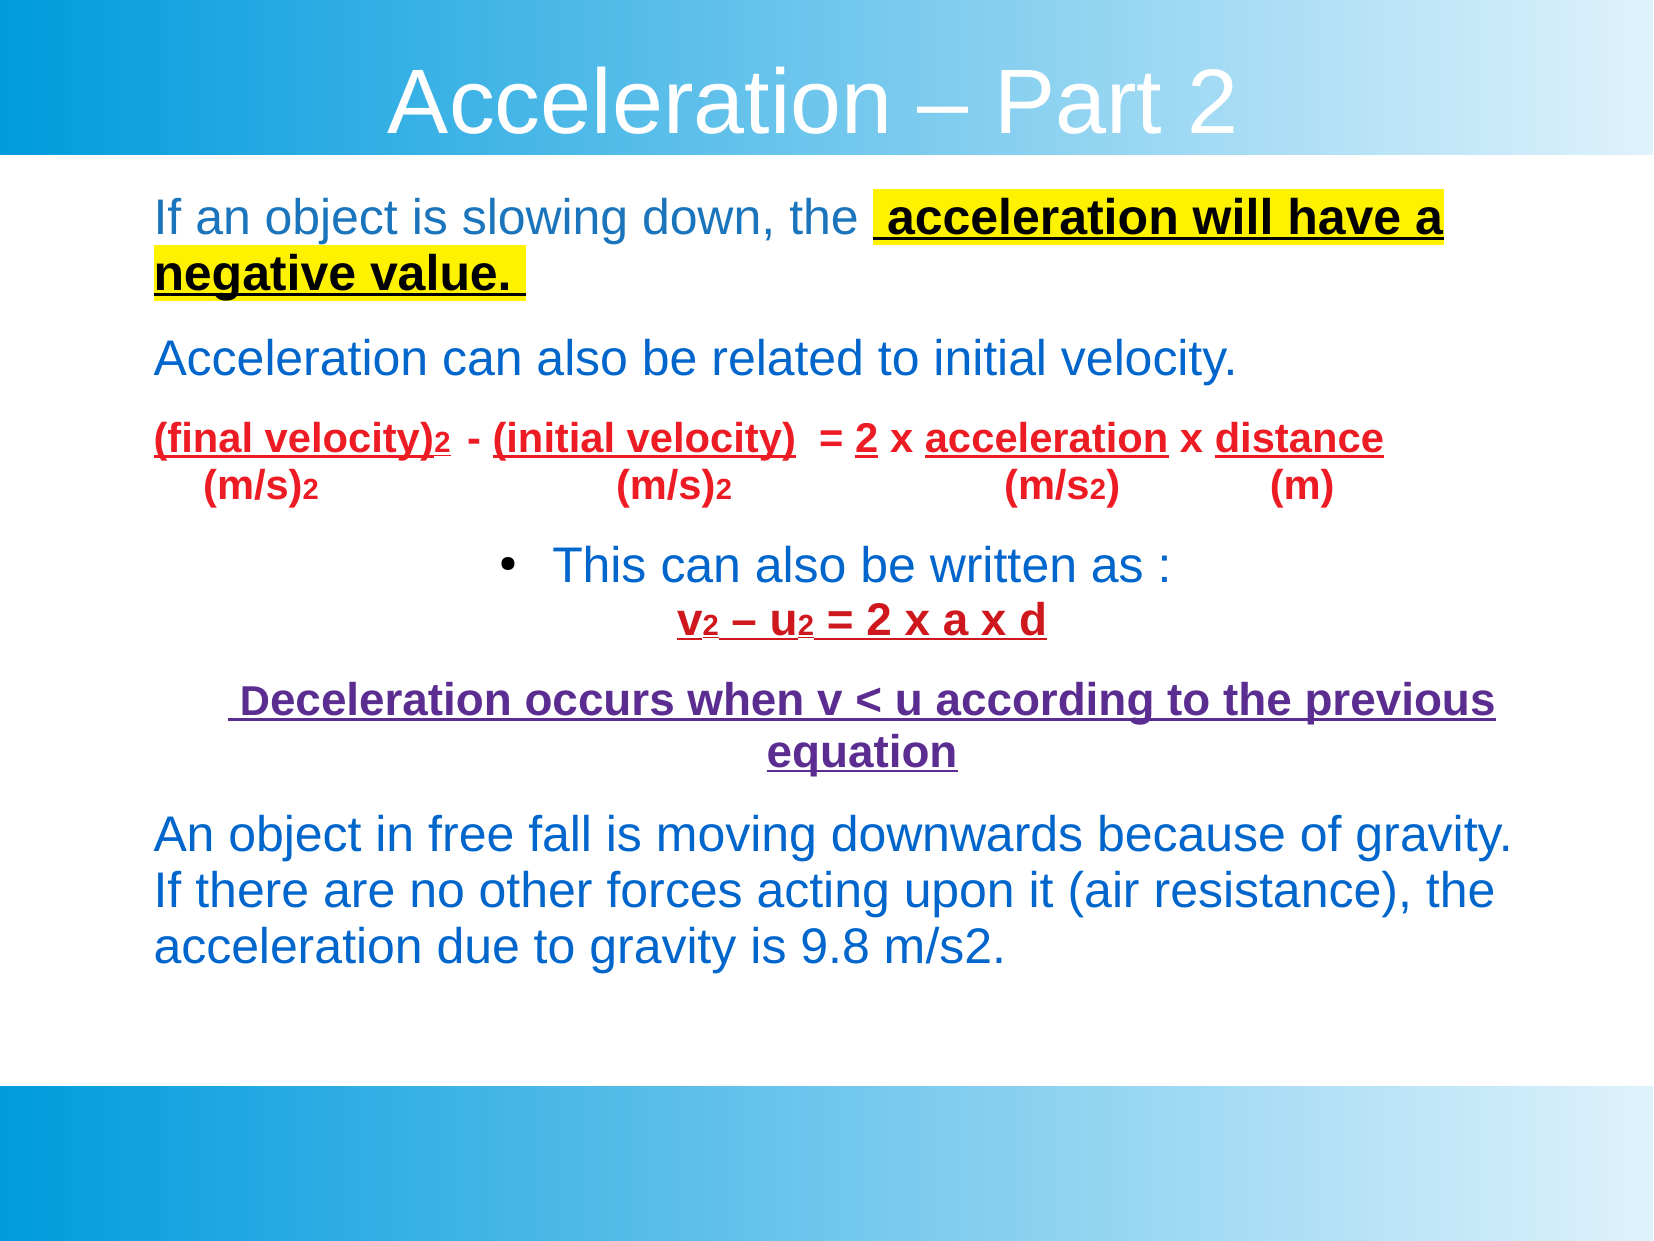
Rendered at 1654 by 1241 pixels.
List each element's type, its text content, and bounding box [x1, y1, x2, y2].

list If an object is slowing down, the acceleration will have a negative value. Acceleration can also be related to initial velocity. (final velocity)2 - (initial velocity) = 2 x acceleration x distance (m/s)2 (m/s)2 (m/s2) (m) This can also be written as : v2 – u2 = 2 x a x d Deceleration occurs when v < u according to the previous equation An object in free fall is moving downwards because of gravity. If there are no other forces acting upon it (air resistance), the acceleration due to gravity is 9.8 m/s2. [82, 188, 1571, 1075]
title Acceleration – Part 2 [82, 49, 1571, 155]
